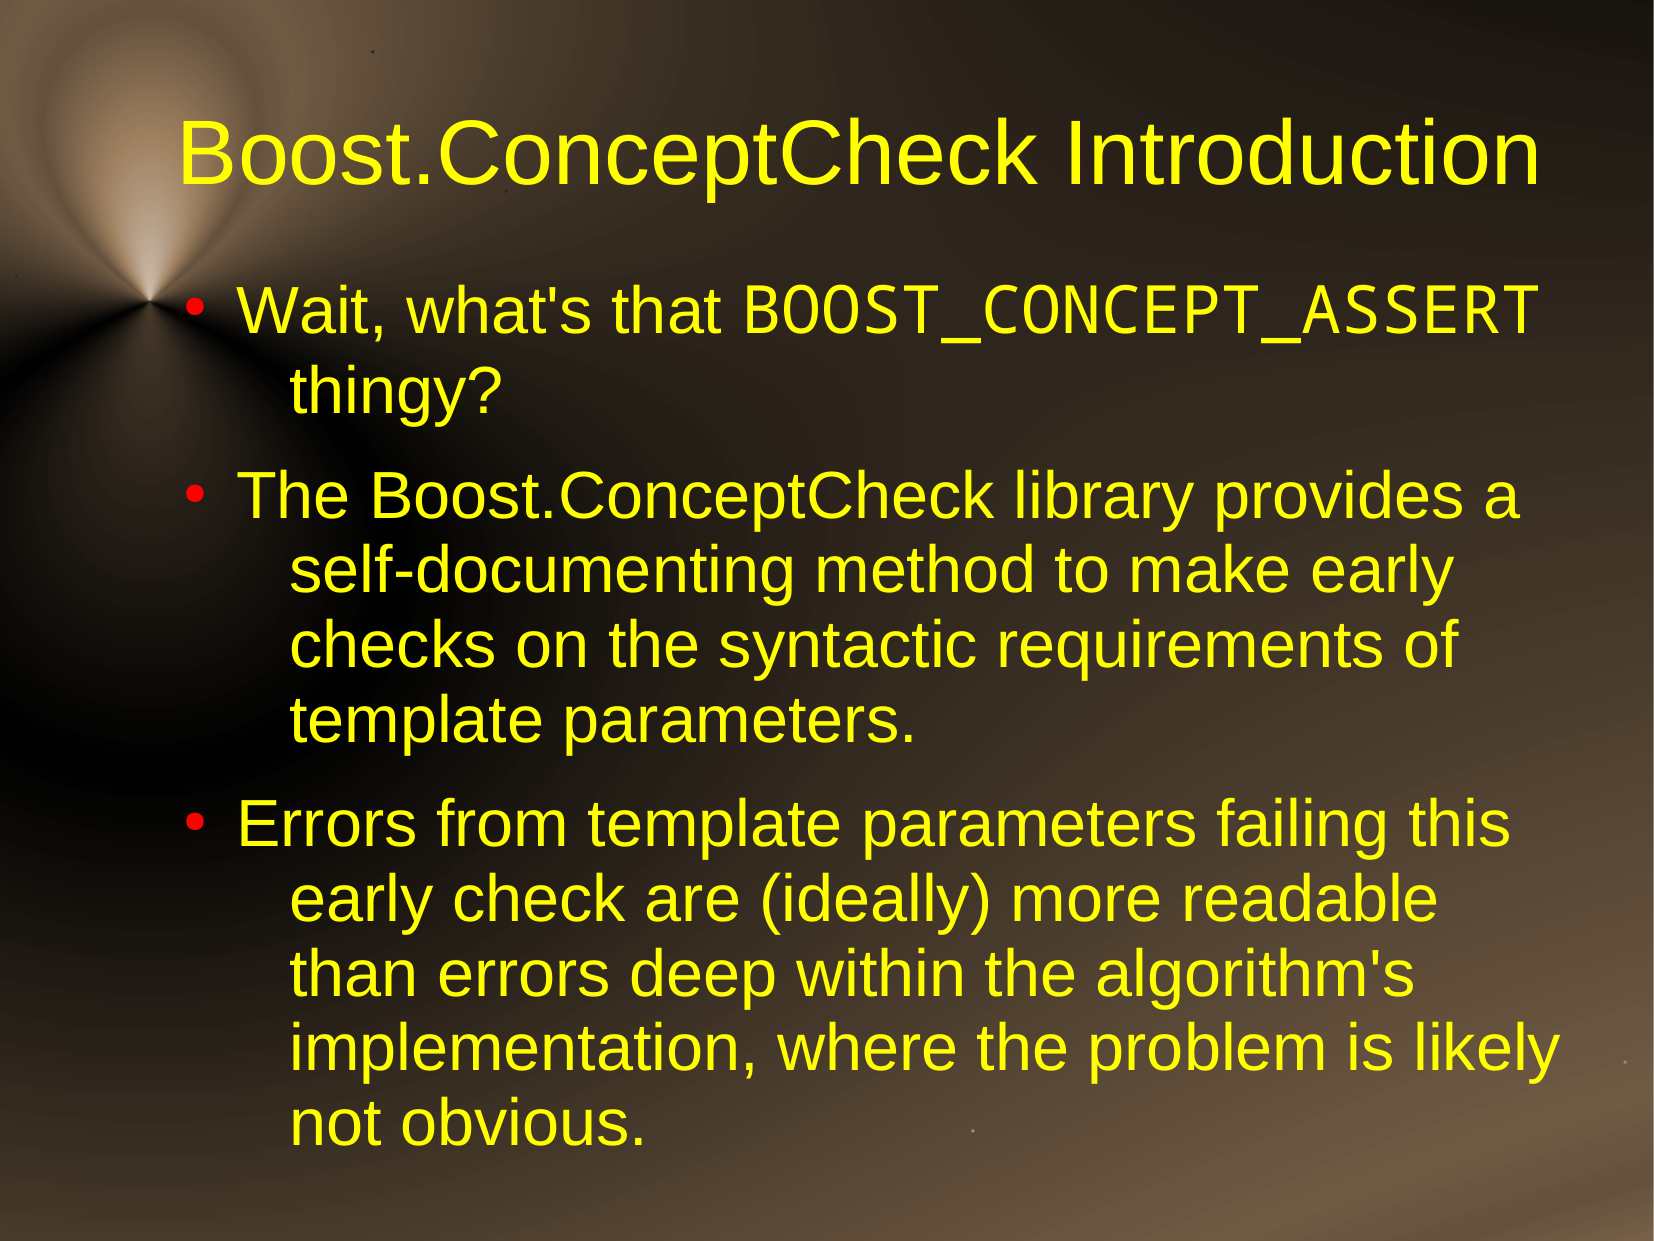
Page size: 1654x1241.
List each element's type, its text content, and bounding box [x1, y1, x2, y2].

picture [0, 0, 1654, 1241]
list Wait, what's that BOOST_CONCEPT_ASSERT thingy? The Boost.ConceptCheck library provides a self-documenting method to make early checks on the syntactic requirements of template parameters. Errors from template parameters failing this early check are (ideally) more readable than errors deep within the algorithm's implementation, where the problem is likely not obvious. [147, 262, 1571, 1145]
title Boost.ConceptCheck Introduction [150, 49, 1571, 257]
